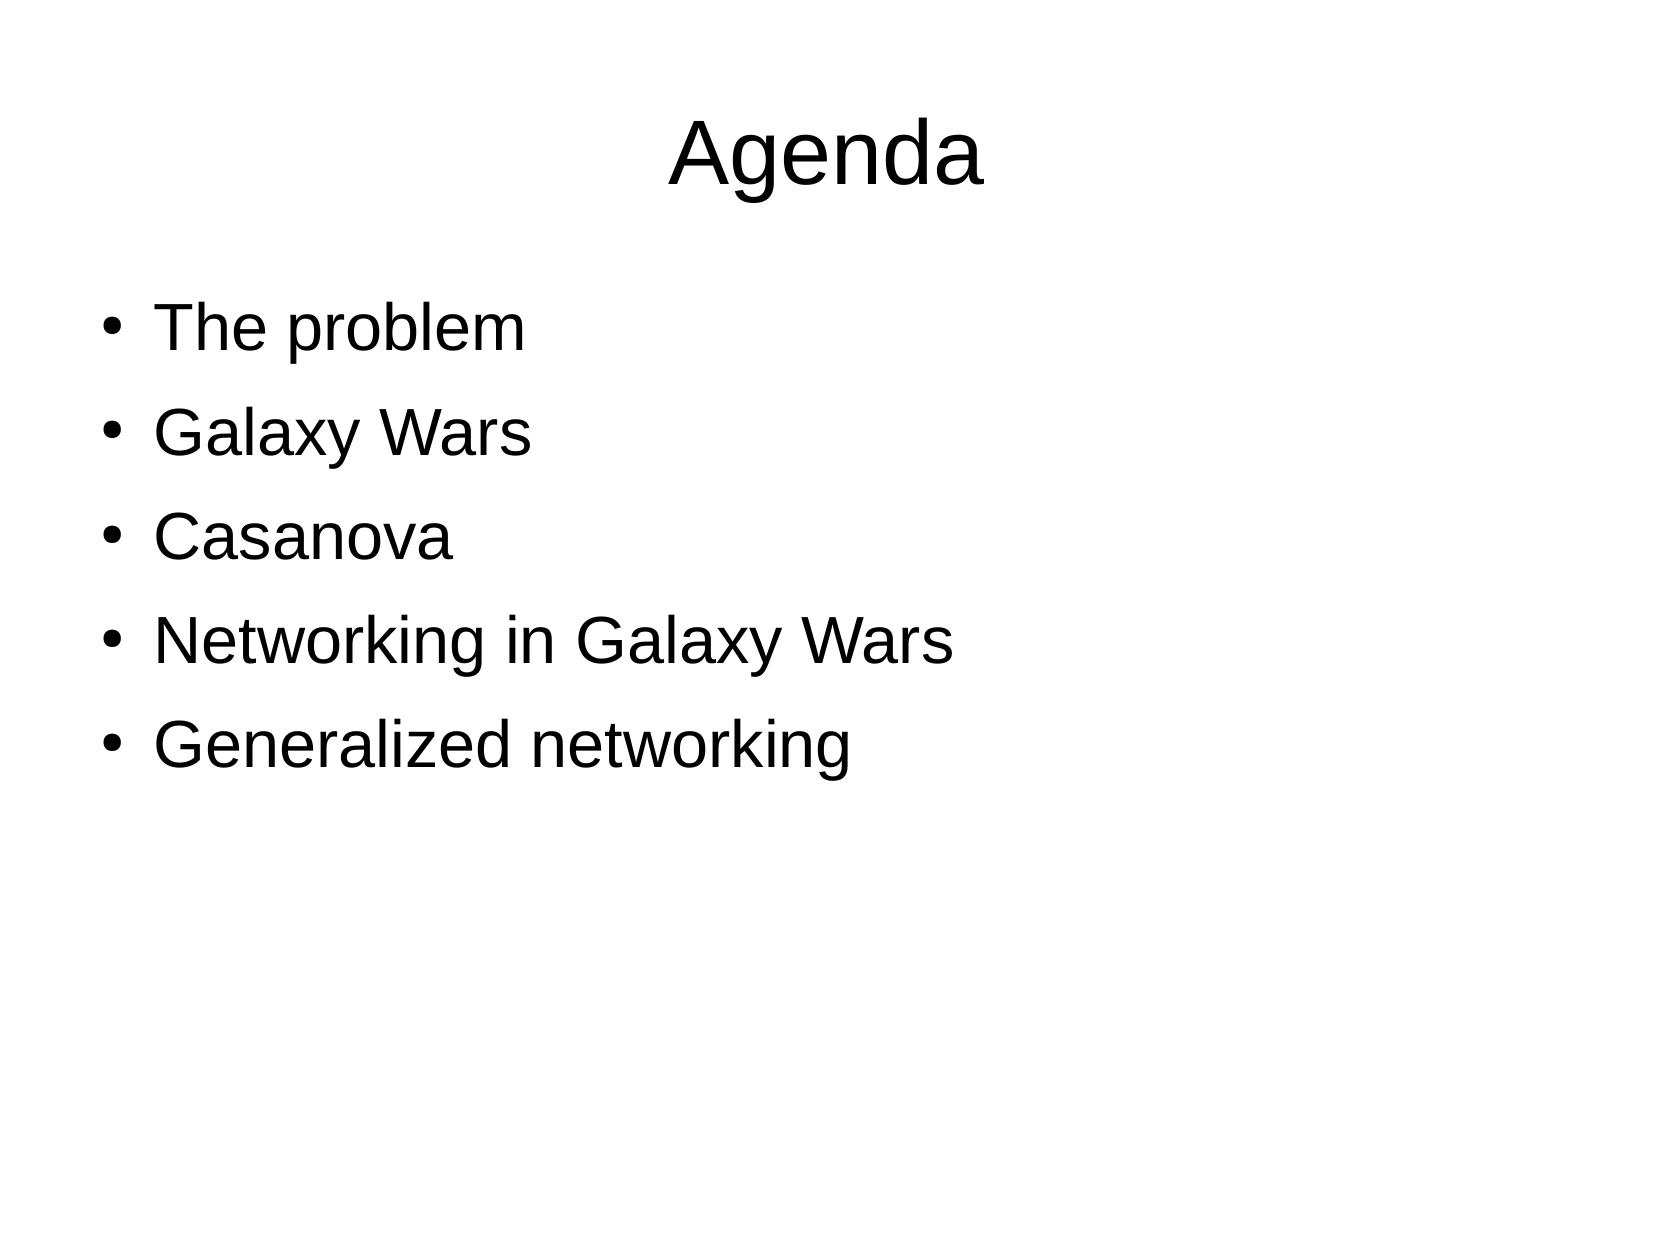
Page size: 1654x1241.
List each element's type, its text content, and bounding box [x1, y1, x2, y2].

title Agenda [82, 49, 1571, 257]
list The problem Galaxy Wars Casanova Networking in Galaxy Wars Generalized networking [82, 290, 1571, 1109]
